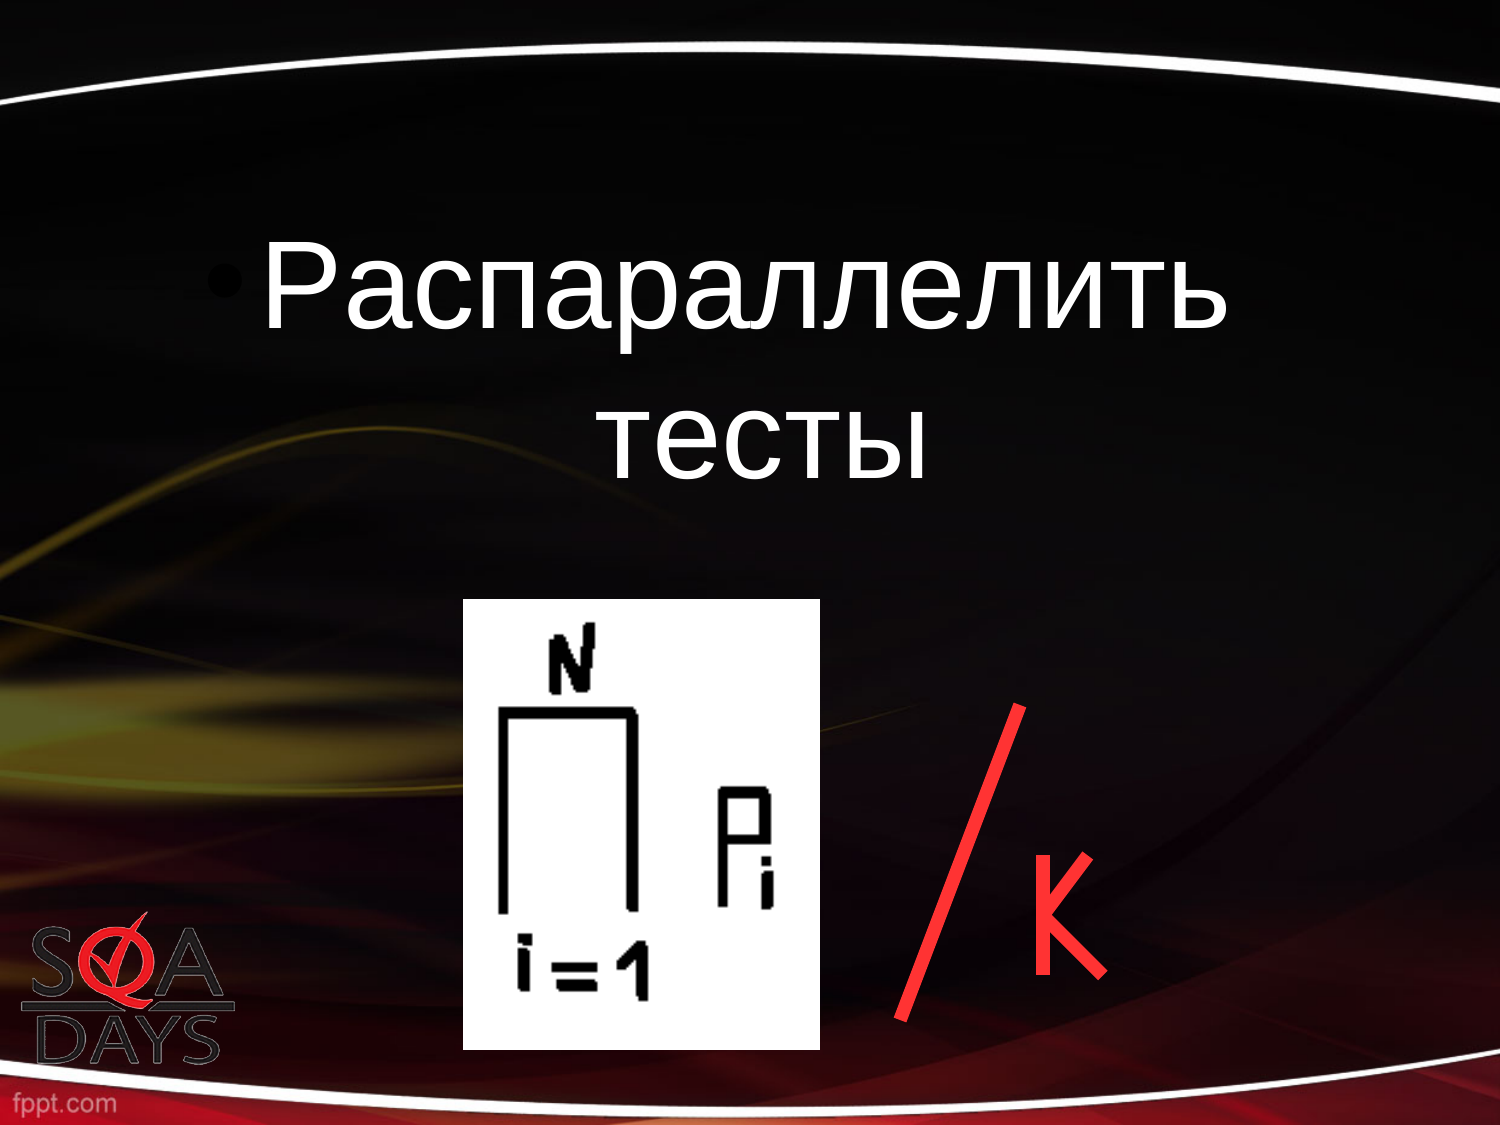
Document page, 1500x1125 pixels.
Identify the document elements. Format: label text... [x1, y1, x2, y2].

picture [0, 0, 1500, 1125]
list Распараллелить тесты [192, 167, 1278, 540]
